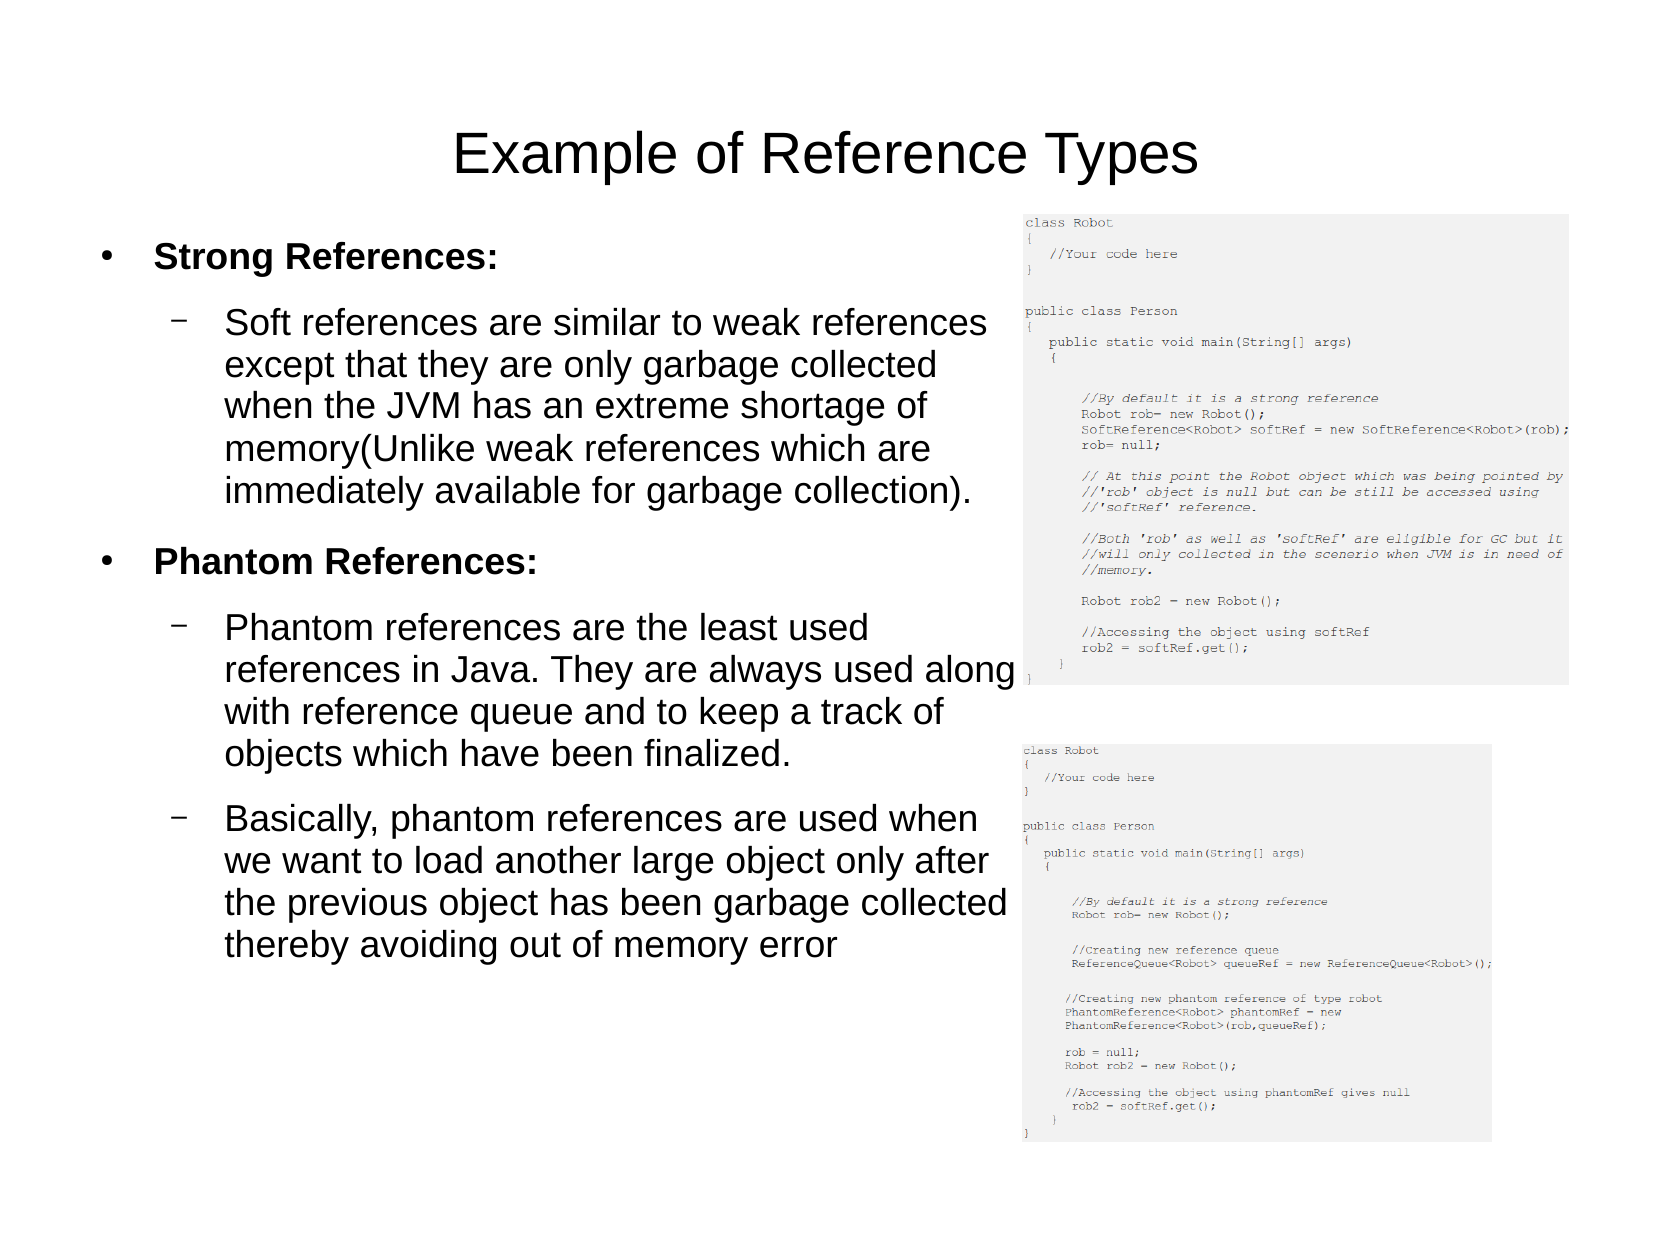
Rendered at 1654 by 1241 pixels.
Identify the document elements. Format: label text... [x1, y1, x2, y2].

picture [1023, 214, 1569, 685]
picture [1022, 744, 1492, 1142]
title Example of Reference Types [82, 49, 1571, 235]
list Strong References: Soft references are similar to weak references except that they are only garbage collected when the JVM has an extreme shortage of memory(Unlike weak references which are immediately available for garbage collection). Phantom References: Phantom references are the least used references in Java. They are always used along with reference queue and to keep a track of objects which have been finalized. Basically, phantom references are used when we want to load another large object only after the previous object has been garbage collected thereby avoiding out of memory error [82, 235, 1622, 1197]
